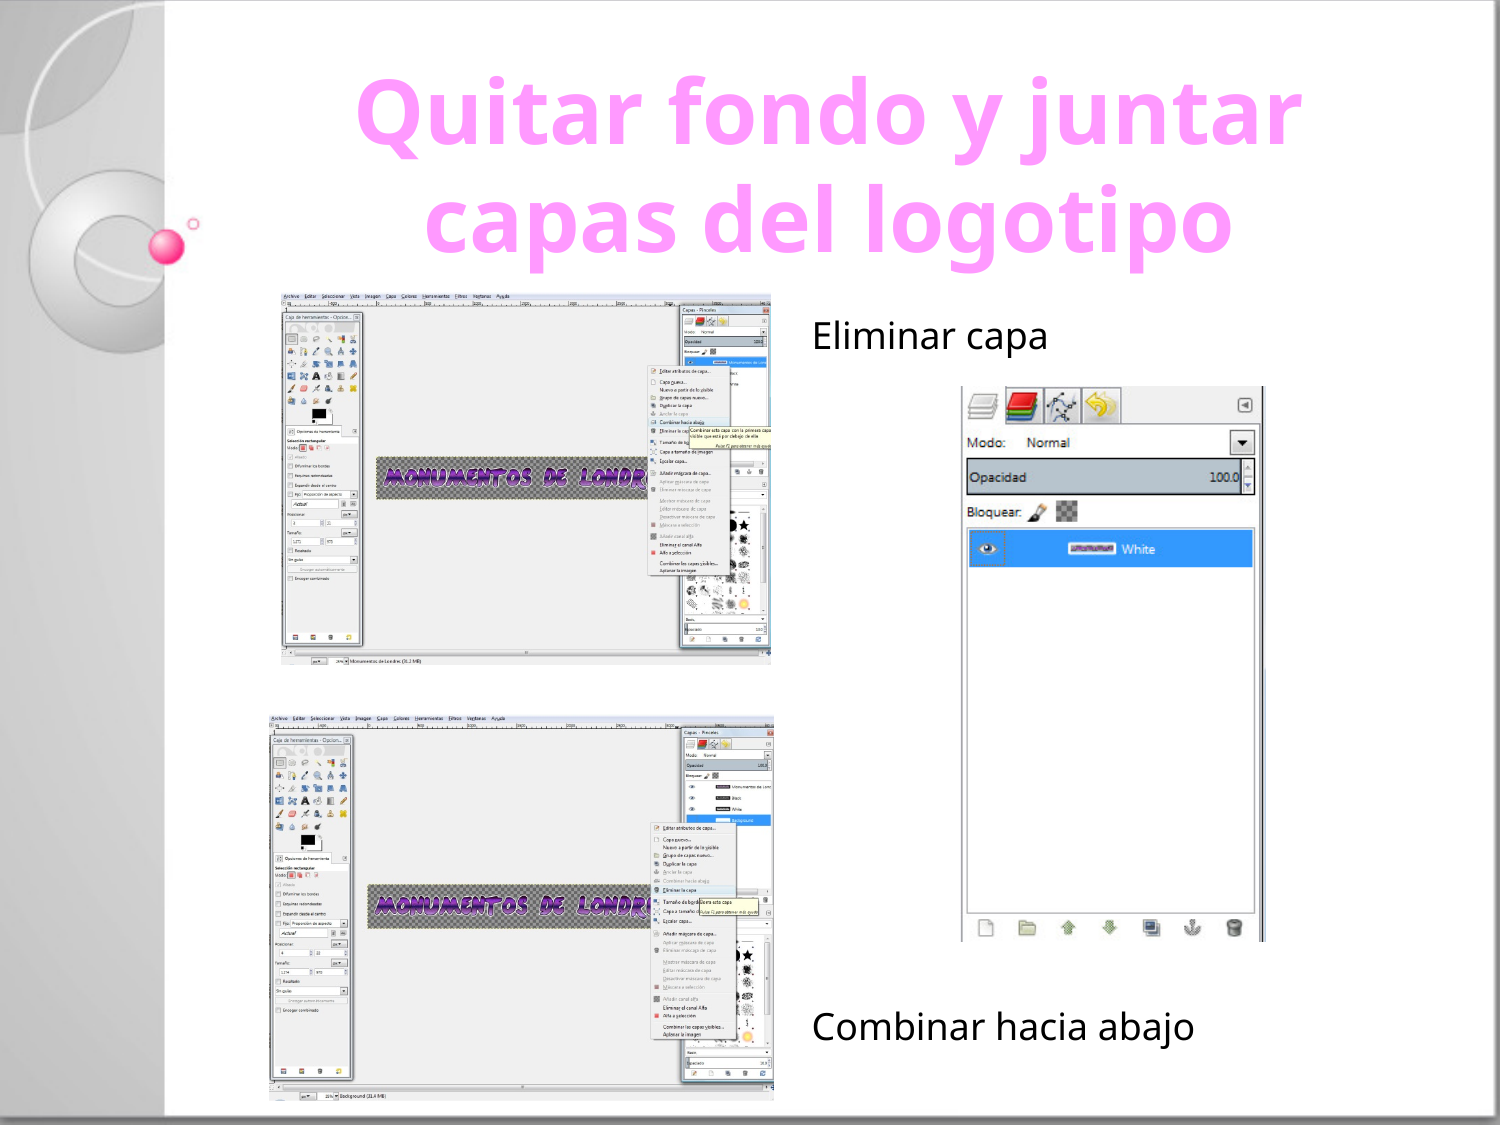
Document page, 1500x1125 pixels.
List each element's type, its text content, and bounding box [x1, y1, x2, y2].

text_box Eliminar capa [796, 304, 1290, 365]
title Quitar fondo y juntar capas del logotipo [214, 48, 1445, 236]
picture [0, 0, 1500, 1125]
text_box Combinar hacia abajo [796, 996, 1336, 1056]
